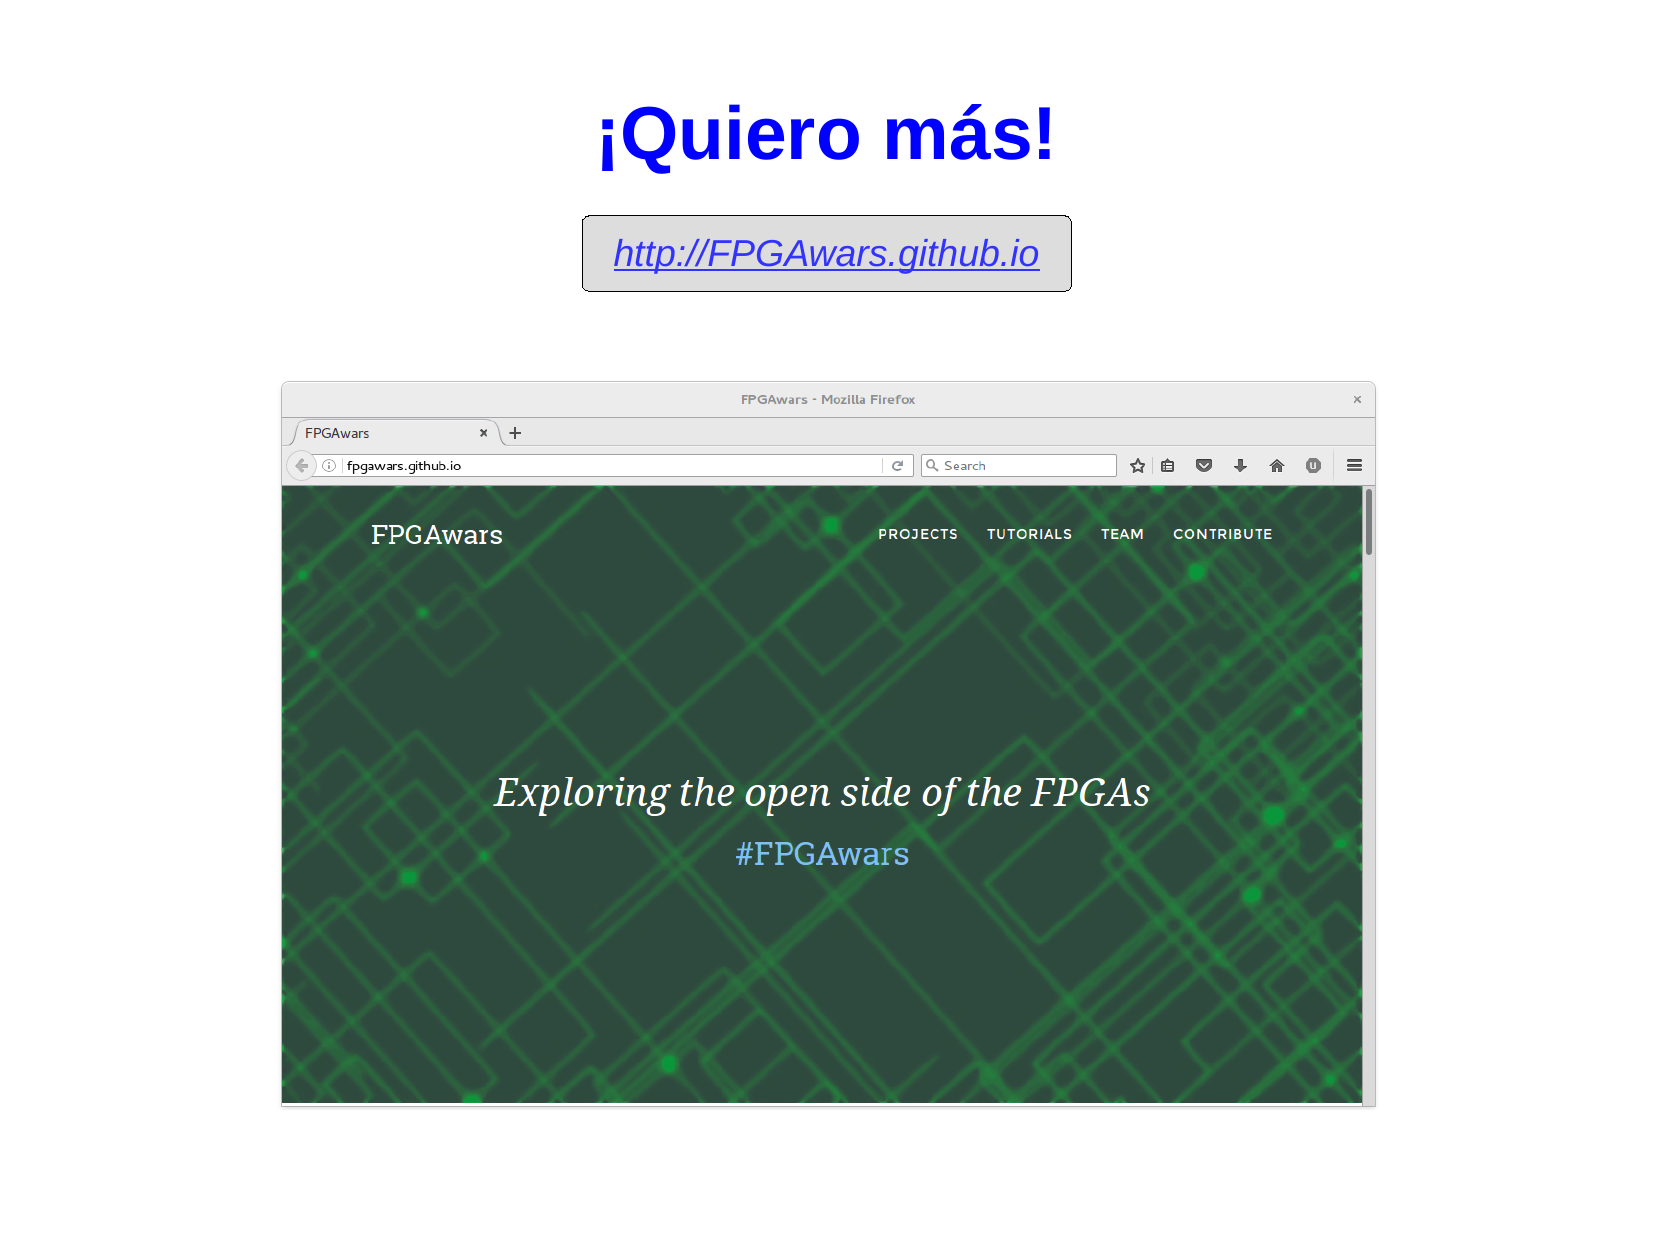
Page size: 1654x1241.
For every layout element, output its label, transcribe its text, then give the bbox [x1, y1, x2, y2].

title ¡Quiero más! [82, 30, 1571, 238]
picture [275, 374, 1379, 1111]
text_box http://FPGAwars.github.io [582, 215, 1072, 292]
